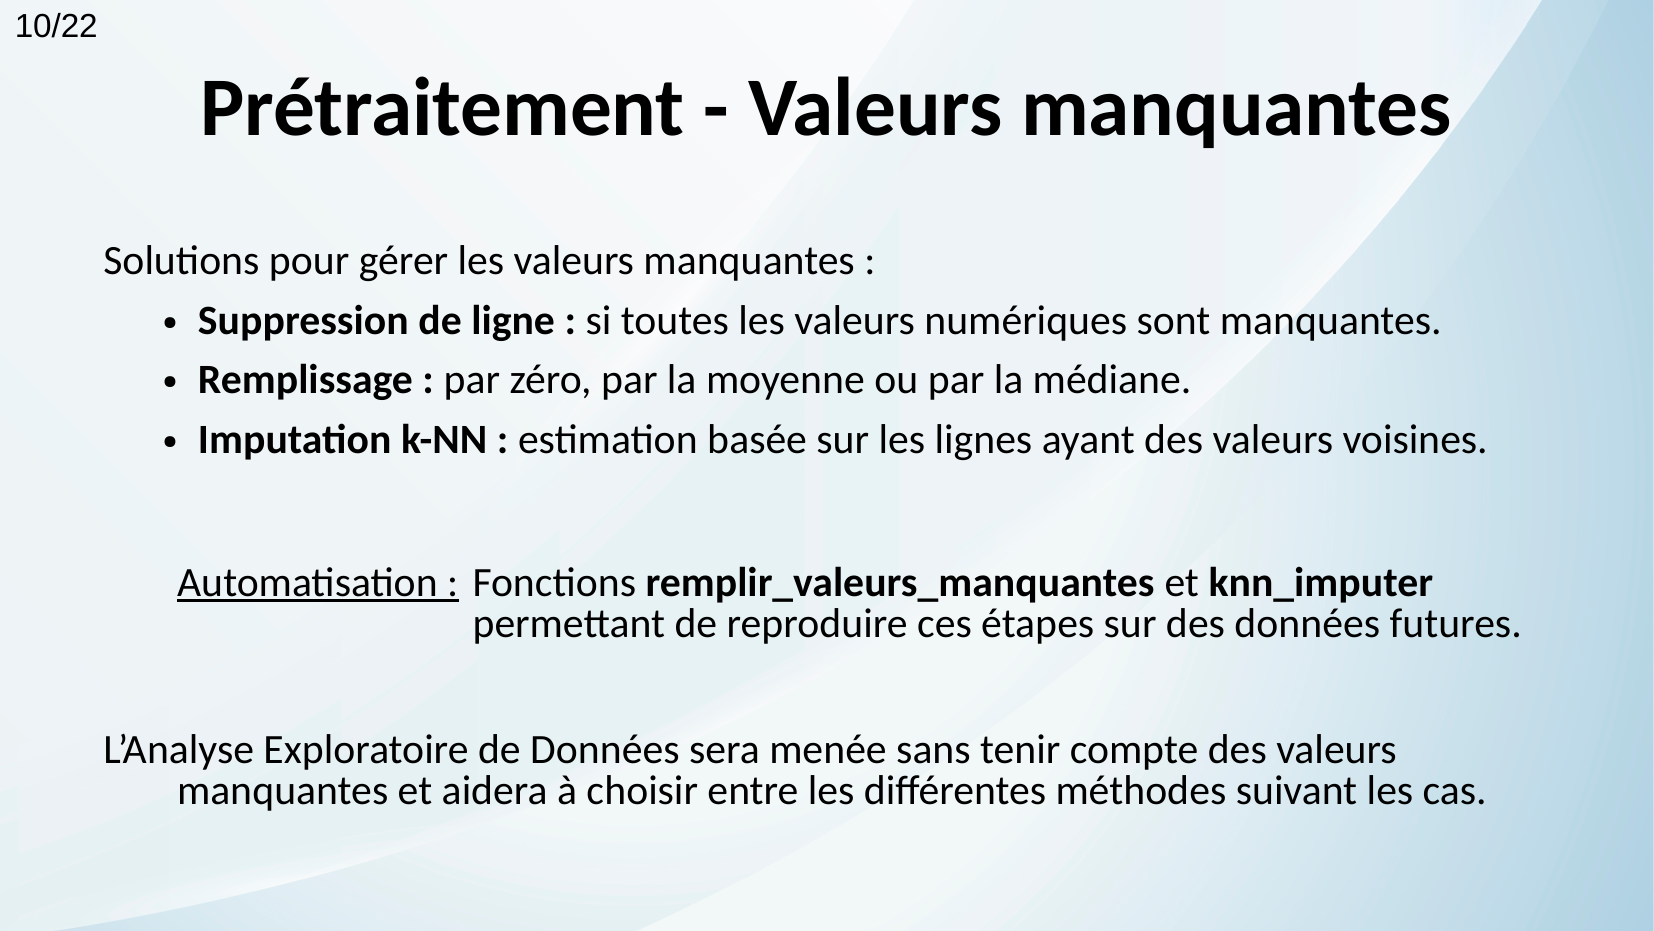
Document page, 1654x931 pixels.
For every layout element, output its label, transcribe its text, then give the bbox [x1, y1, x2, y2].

text_box 10/22 [0, 0, 119, 60]
text_box Solutions pour gérer les valeurs manquantes : Suppression de ligne : si toutes les valeurs numériques sont manquantes. Remplissage : par zéro, par la moyenne ou par la médiane. Imputation k-NN : estimation basée sur les lignes ayant des valeurs voisines. Automatisation : Fonctions remplir_valeurs_manquantes et knn_imputer permettant de reproduire ces étapes sur des données futures. L’Analyse Exploratoire de Données sera menée sans tenir compte des valeurs manquantes et aidera à choisir entre les différentes méthodes suivant les cas. [88, 236, 1565, 931]
picture [0, 0, 1654, 931]
title Prétraitement - Valeurs manquantes [82, 37, 1571, 193]
